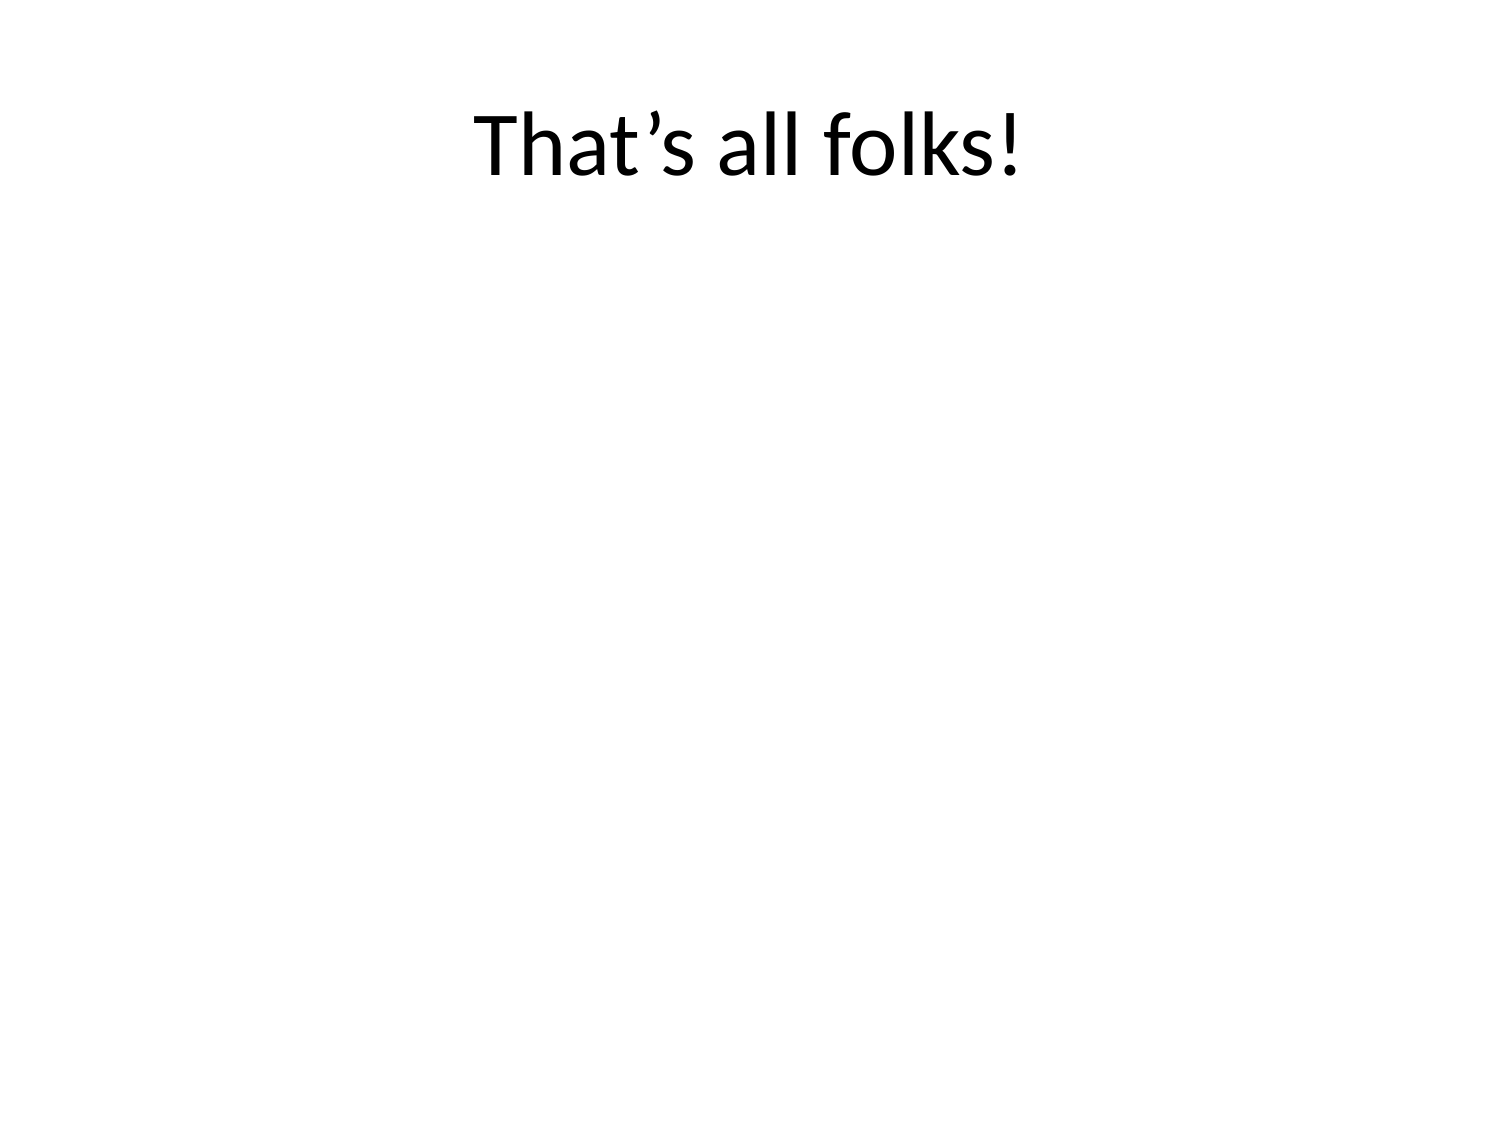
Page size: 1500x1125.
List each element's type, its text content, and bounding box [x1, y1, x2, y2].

text_box That’s all folks! [75, 45, 1425, 233]
